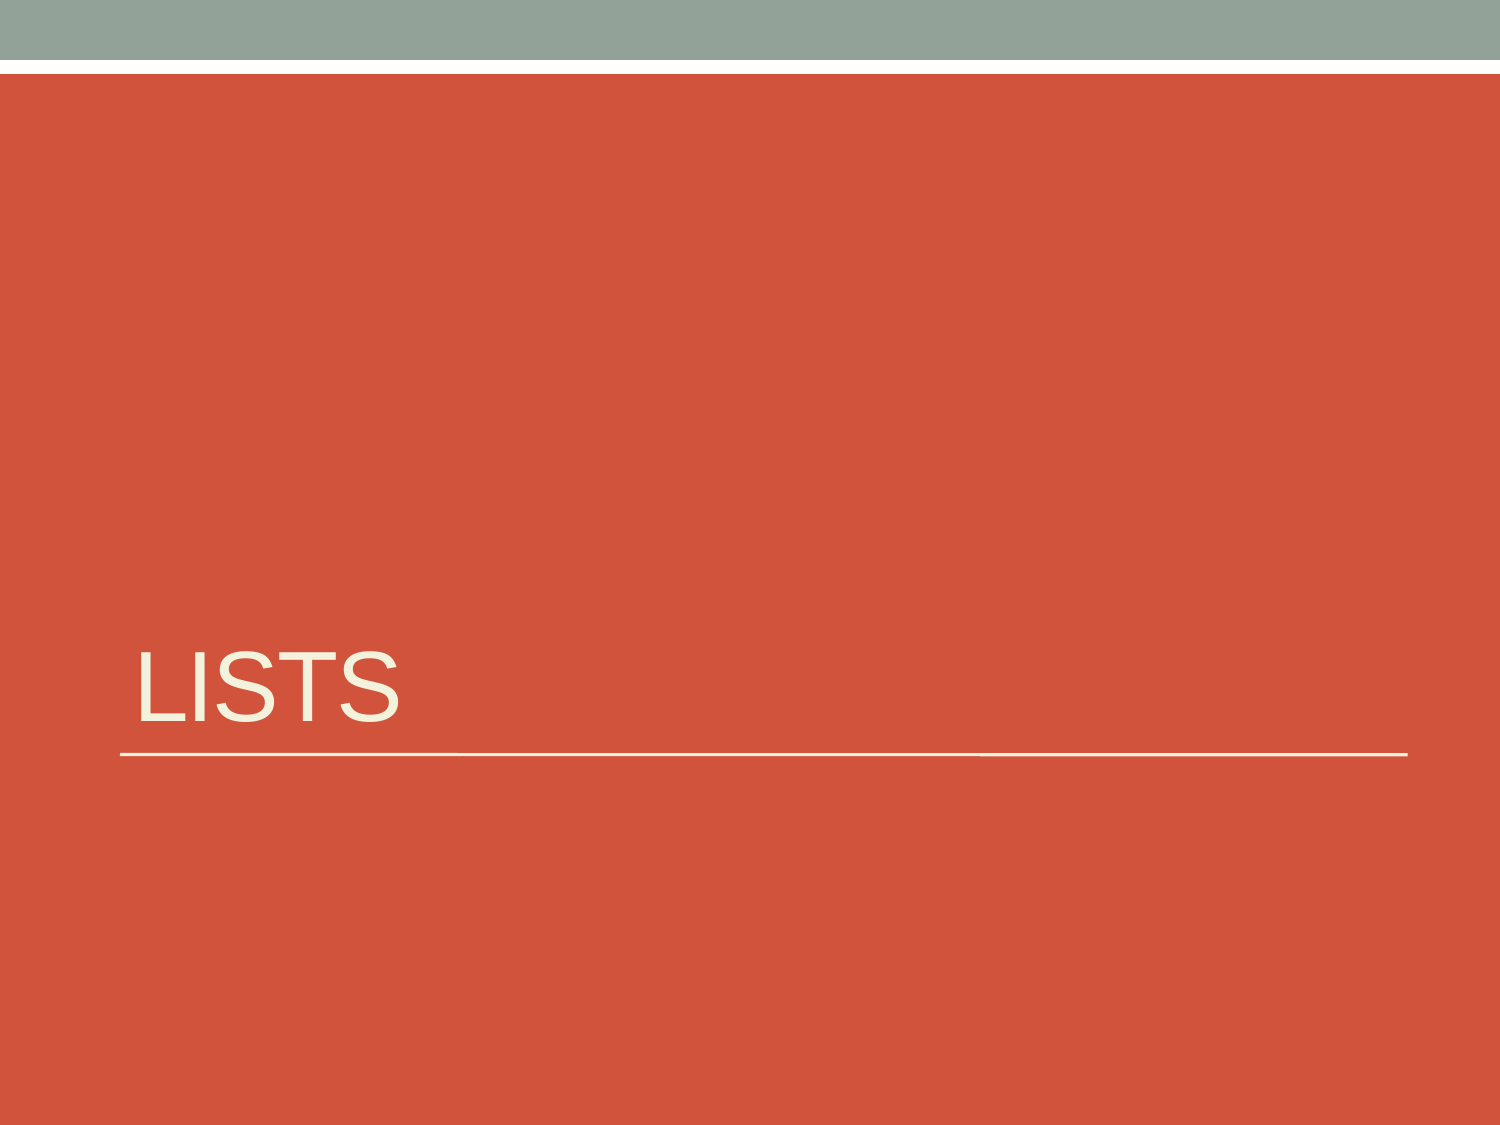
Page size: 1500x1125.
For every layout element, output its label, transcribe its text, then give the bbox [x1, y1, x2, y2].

title Lists [118, 387, 1394, 749]
